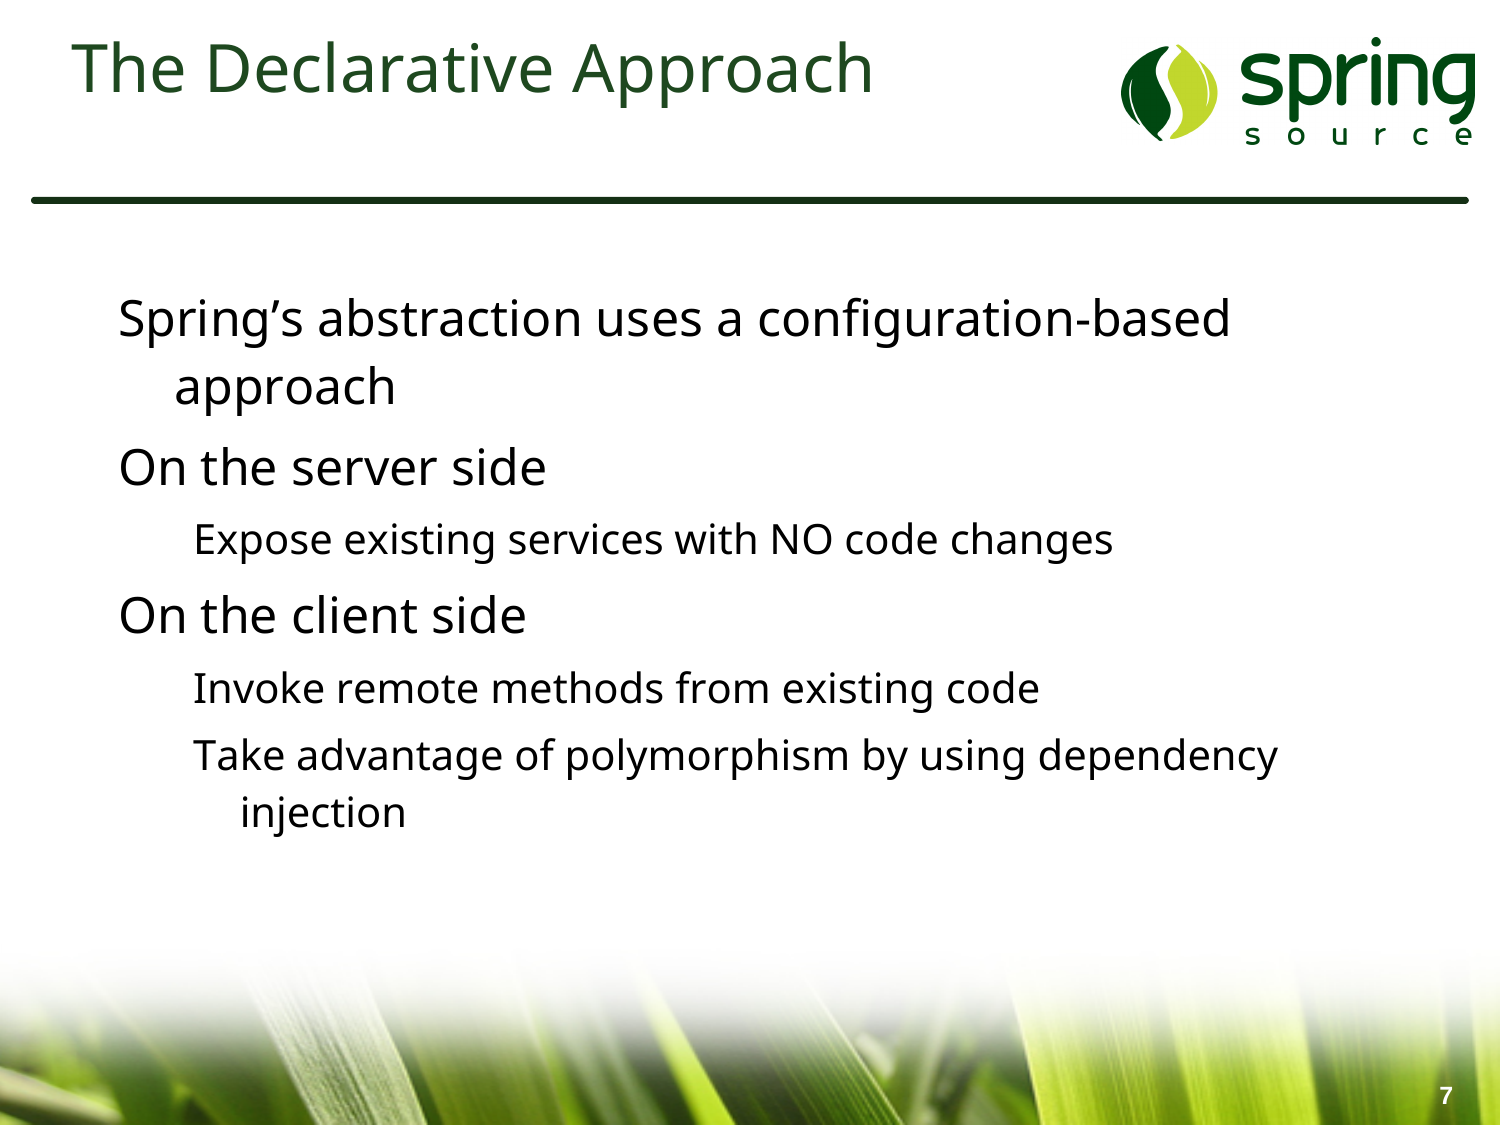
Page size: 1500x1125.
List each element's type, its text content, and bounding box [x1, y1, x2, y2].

list Spring’s abstraction uses a configuration-based approach On the server side Expose existing services with NO code changes On the client side Invoke remote methods from existing code Take advantage of polymorphism by using dependency injection [103, 275, 1394, 938]
picture [0, 944, 1500, 1125]
title The Declarative Approach [56, 13, 1089, 176]
picture [1121, 37, 1475, 145]
